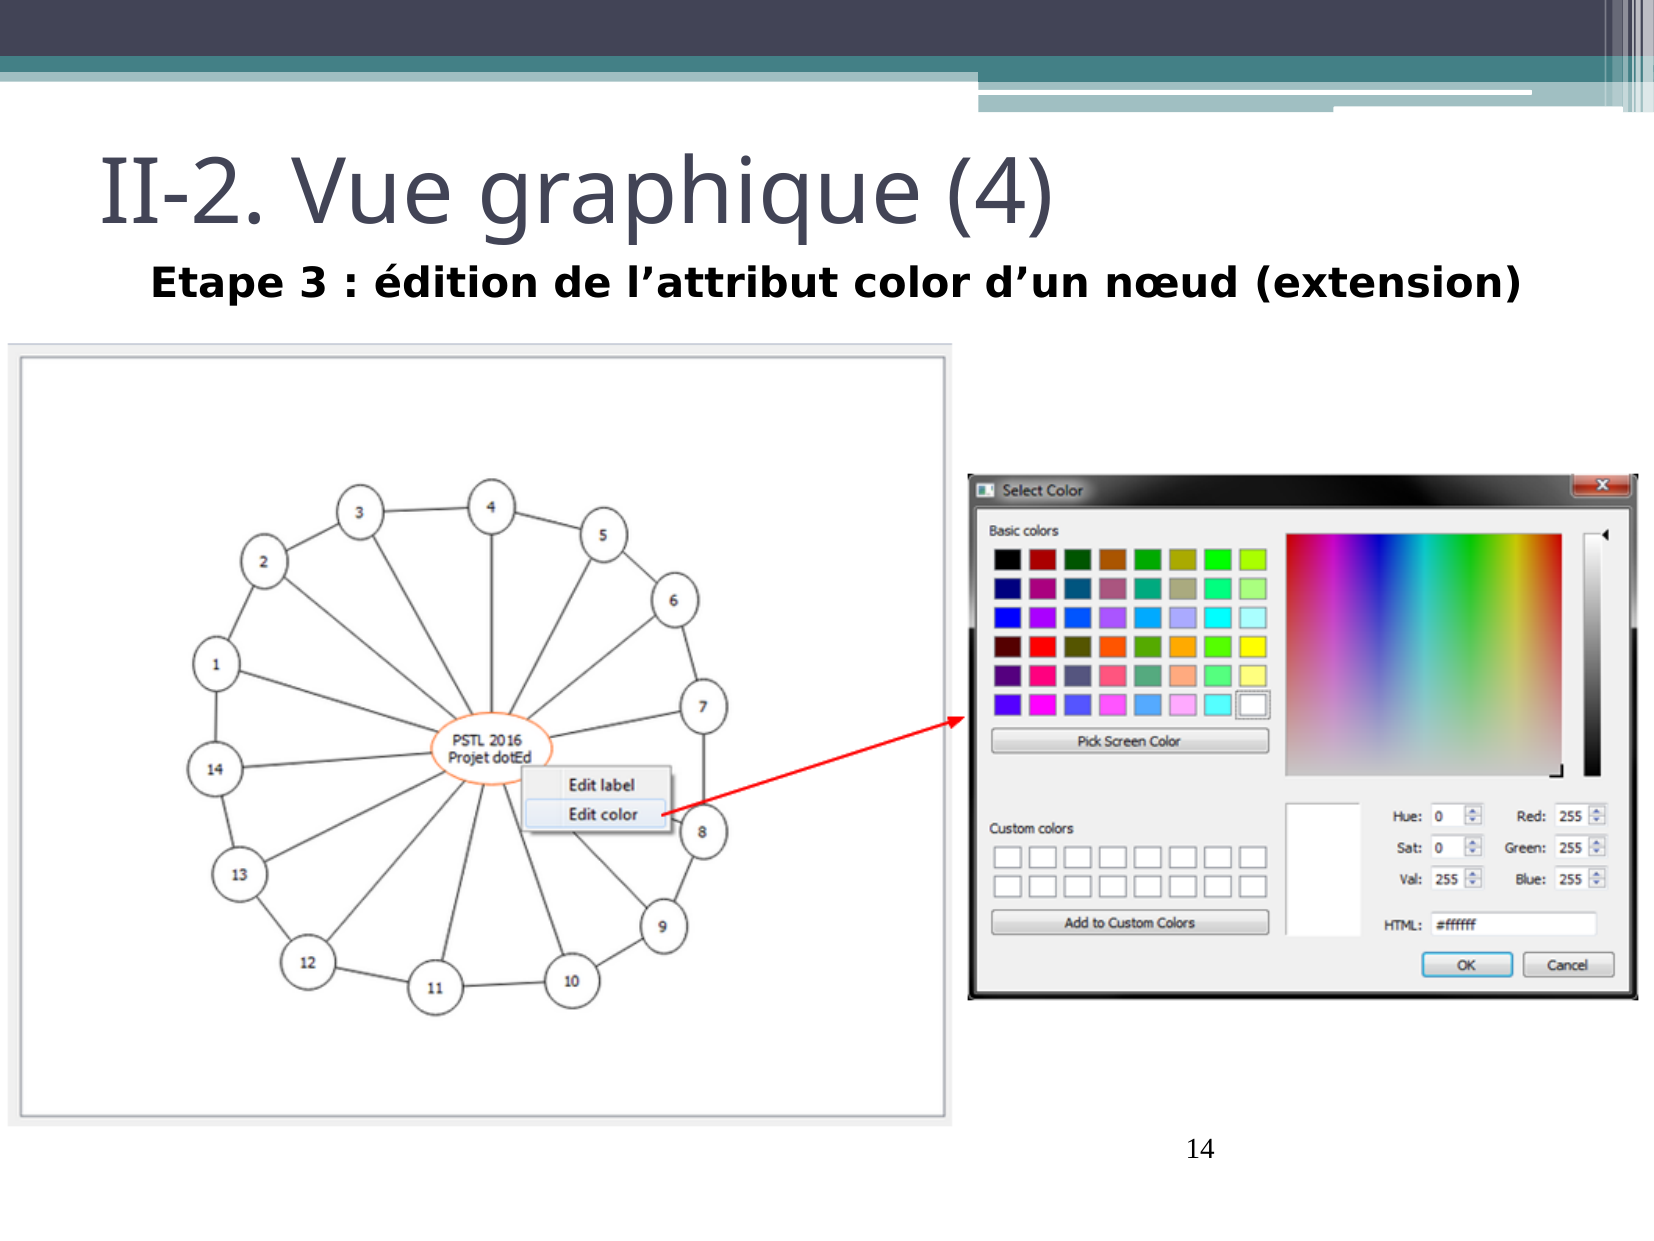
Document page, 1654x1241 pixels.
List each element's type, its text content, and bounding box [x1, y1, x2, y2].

text_box [1185, 1129, 1571, 1216]
text_box Etape 3 : édition de l’attribut color d’un nœud (extension) [82, 247, 1571, 342]
title II-2. Vue graphique (4) [82, 123, 1264, 242]
picture [5, 342, 1648, 1128]
